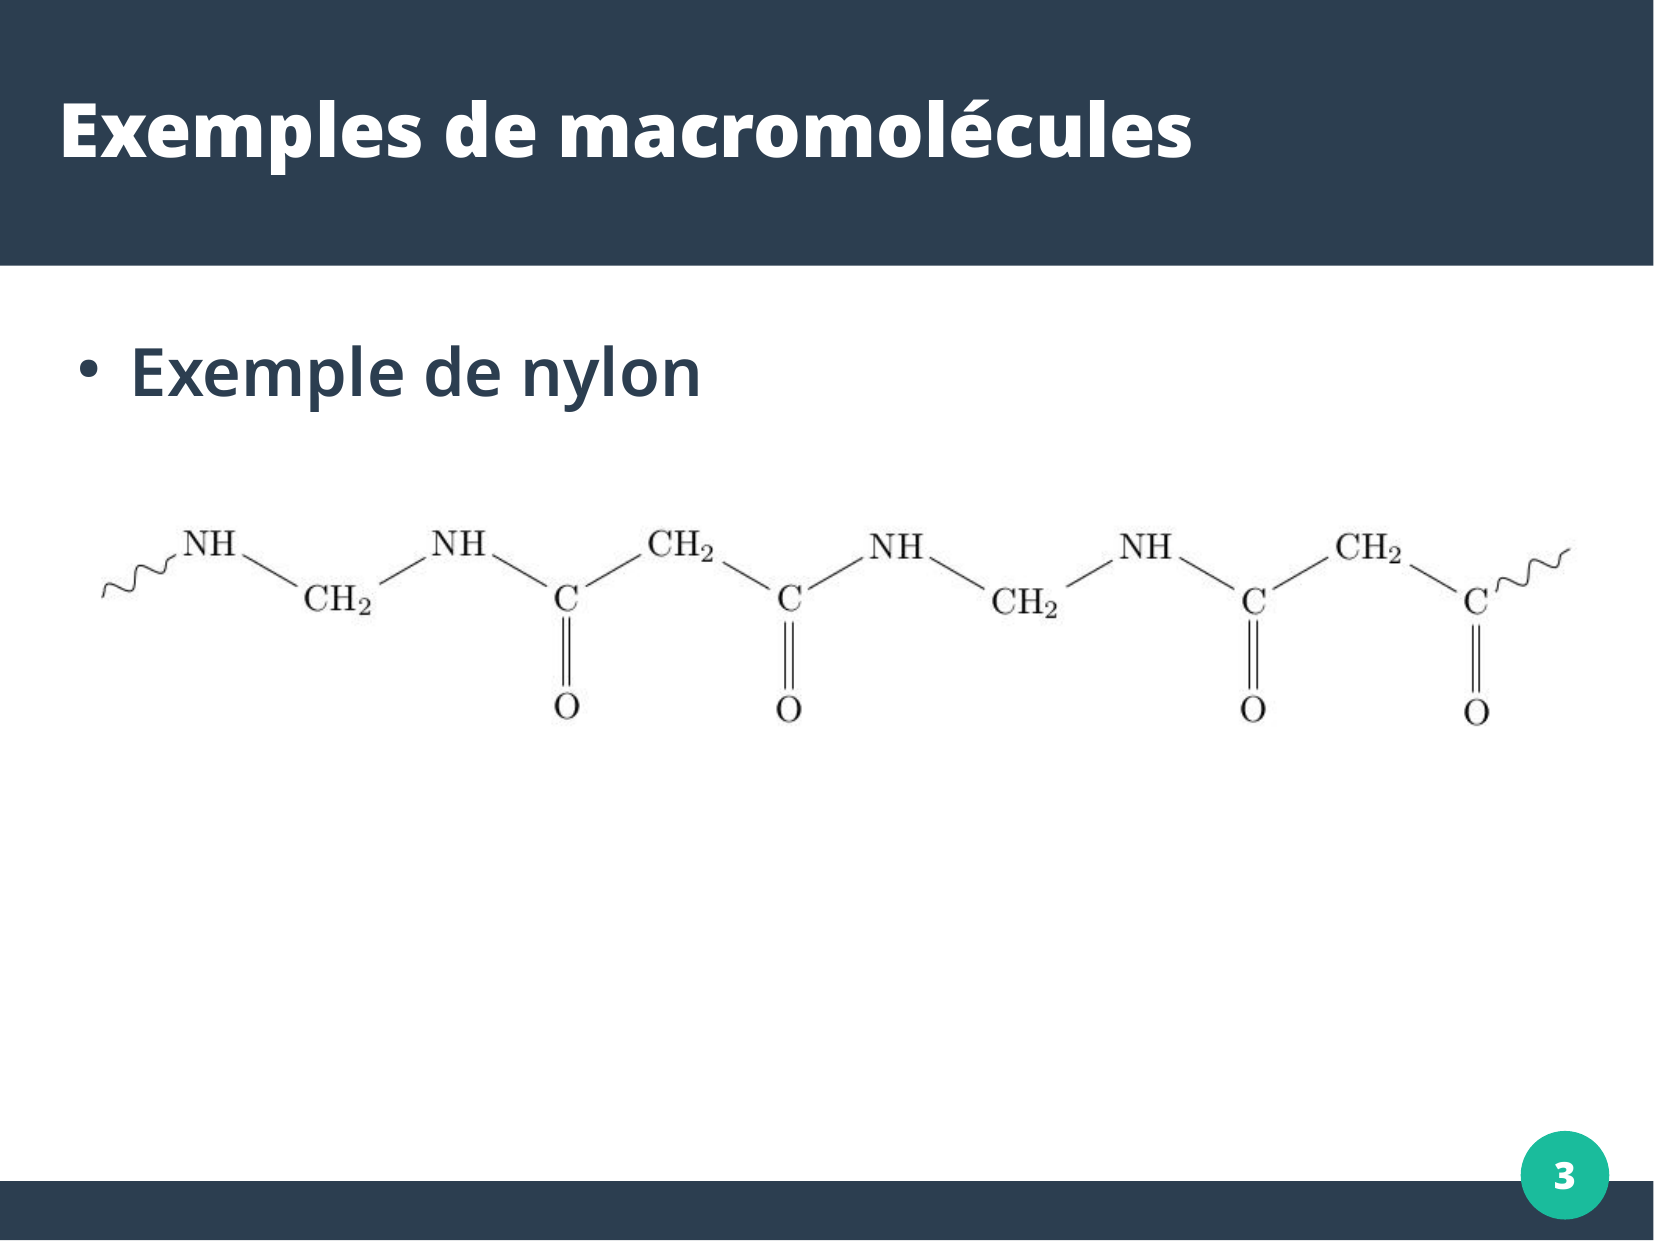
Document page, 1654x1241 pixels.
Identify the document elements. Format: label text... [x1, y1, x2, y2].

title Exemples de macromolécules [59, 49, 1595, 207]
list Exemple de nylon [59, 324, 1595, 1152]
picture [64, 476, 1599, 771]
